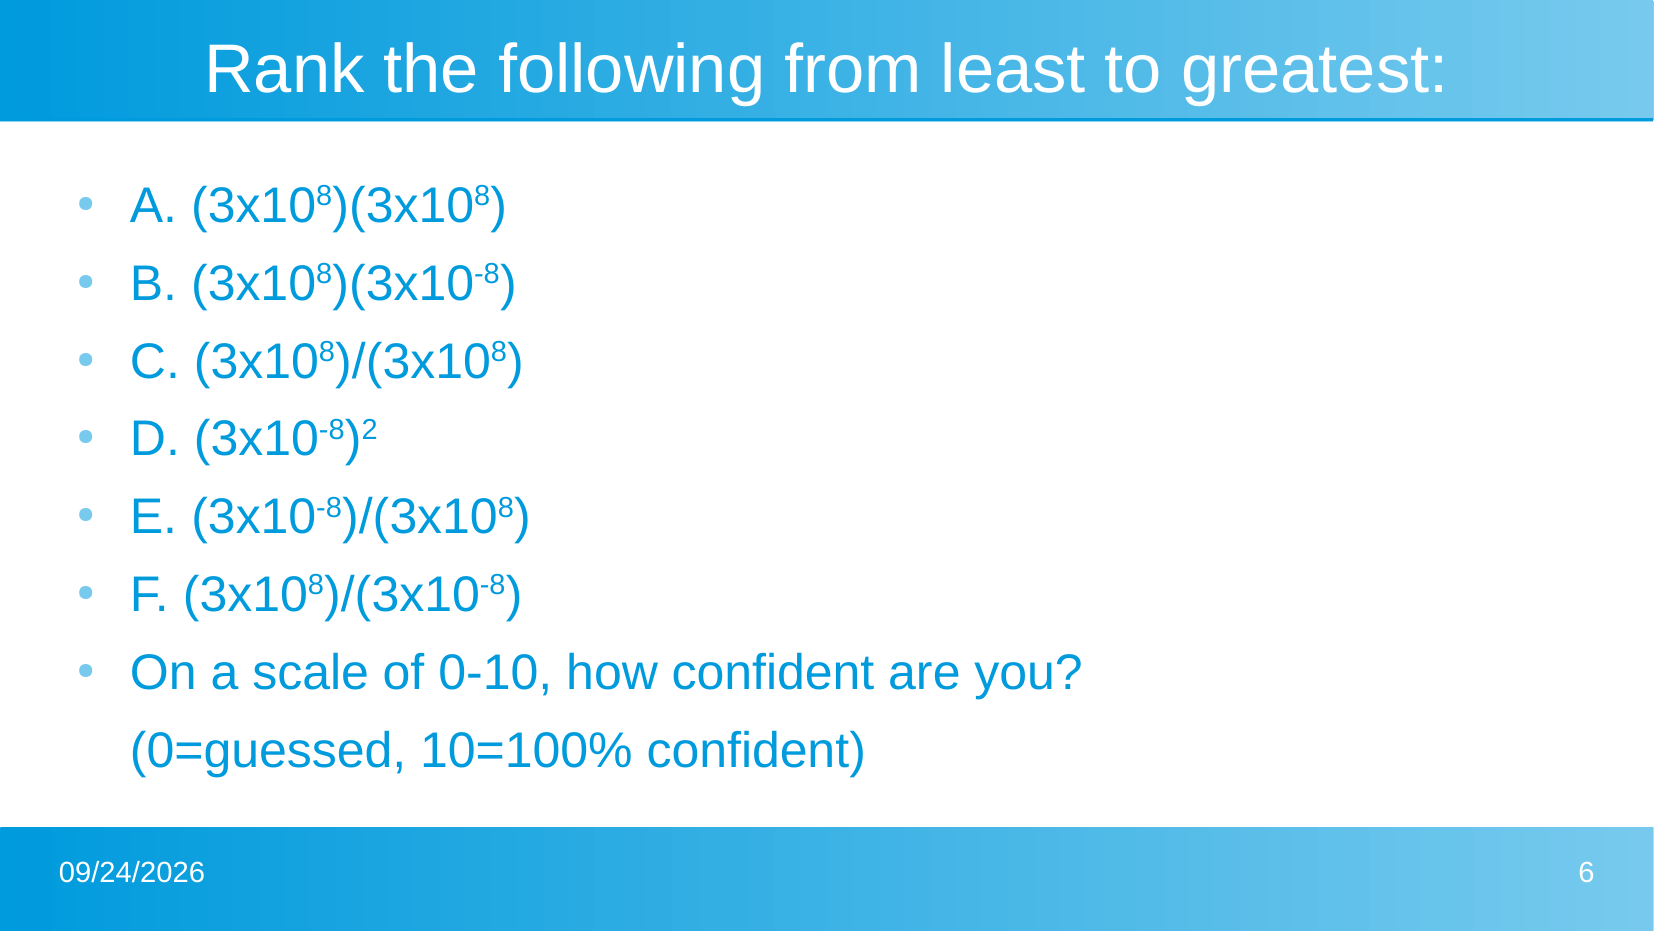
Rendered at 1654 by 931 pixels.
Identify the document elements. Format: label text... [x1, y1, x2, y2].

list A. (3x108)(3x108) B. (3x108)(3x10-8) C. (3x108)/(3x108) D. (3x10-8)2 E. (3x10-8)/(3x108) F. (3x108)/(3x10-8) On a scale of 0-10, how confident are you? (0=guessed, 10=100% confident) [59, 177, 1595, 768]
title Rank the following from least to greatest: [59, 29, 1595, 108]
